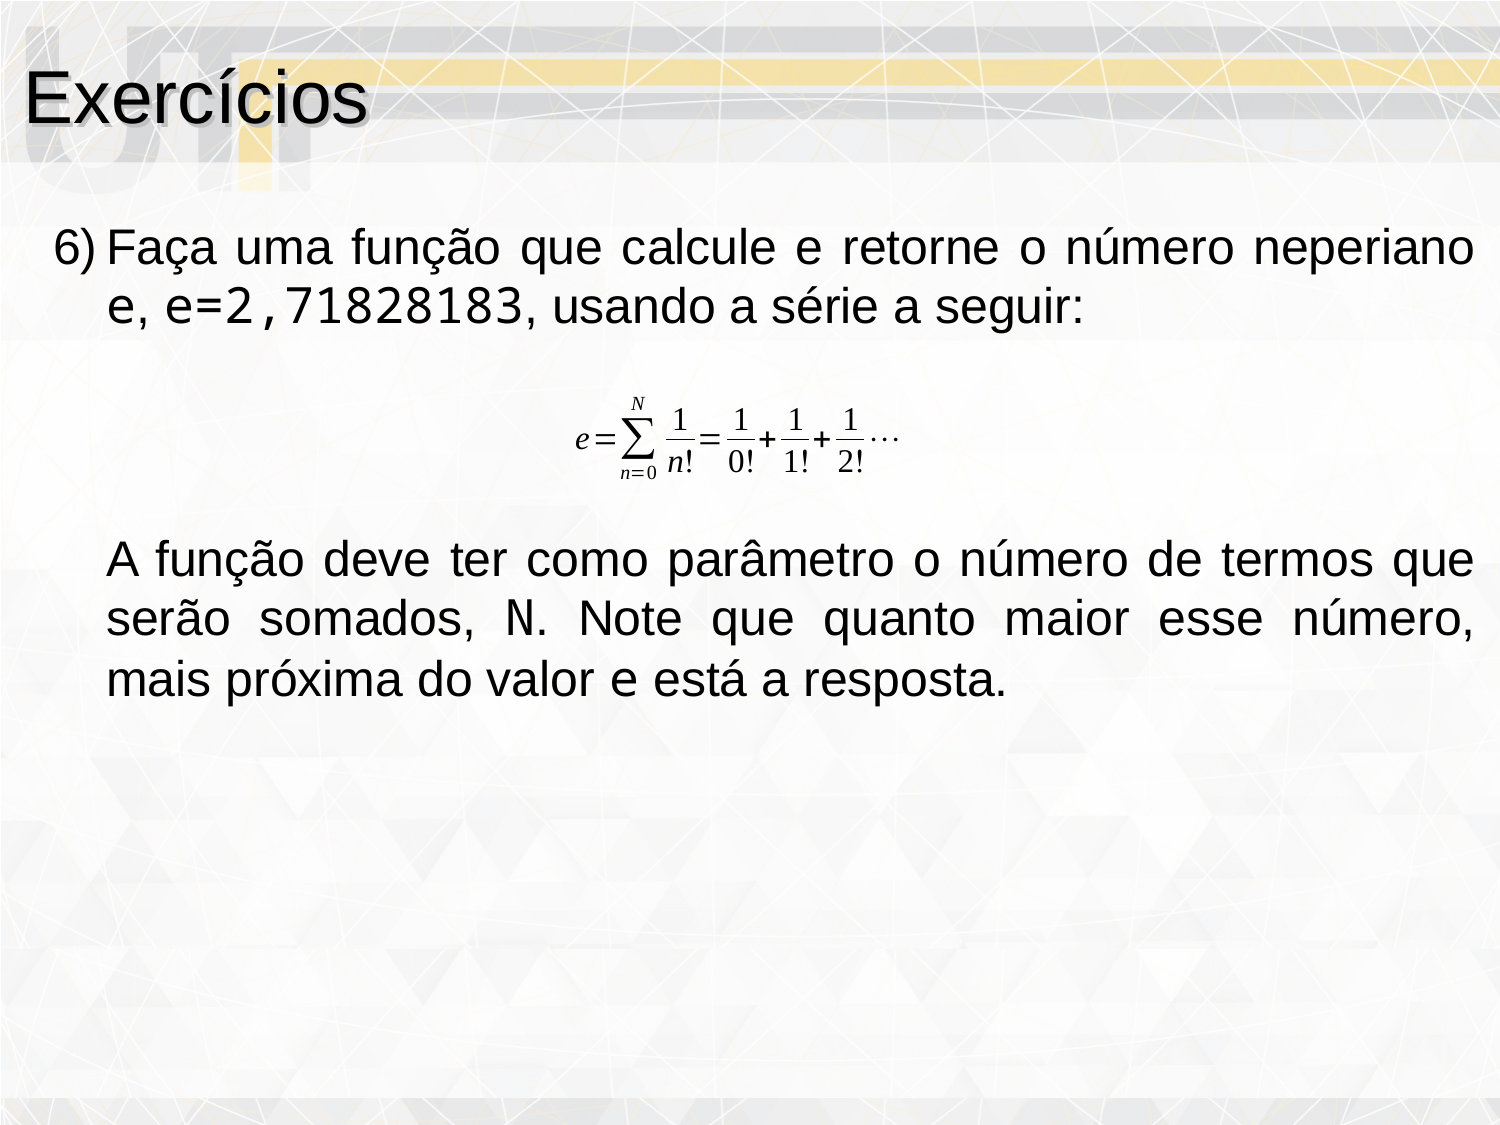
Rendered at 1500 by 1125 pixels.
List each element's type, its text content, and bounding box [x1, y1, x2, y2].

list Faça uma função que calcule e retorne o número neperiano e, e=2,71828183, usando a série a seguir: A função deve ter como parâmetro o número de termos que serão somados, N. Note que quanto maior esse número, mais próxima do valor e está a resposta. [35, 224, 1477, 1087]
chart [568, 393, 908, 483]
title Exercícios [23, 18, 1489, 178]
